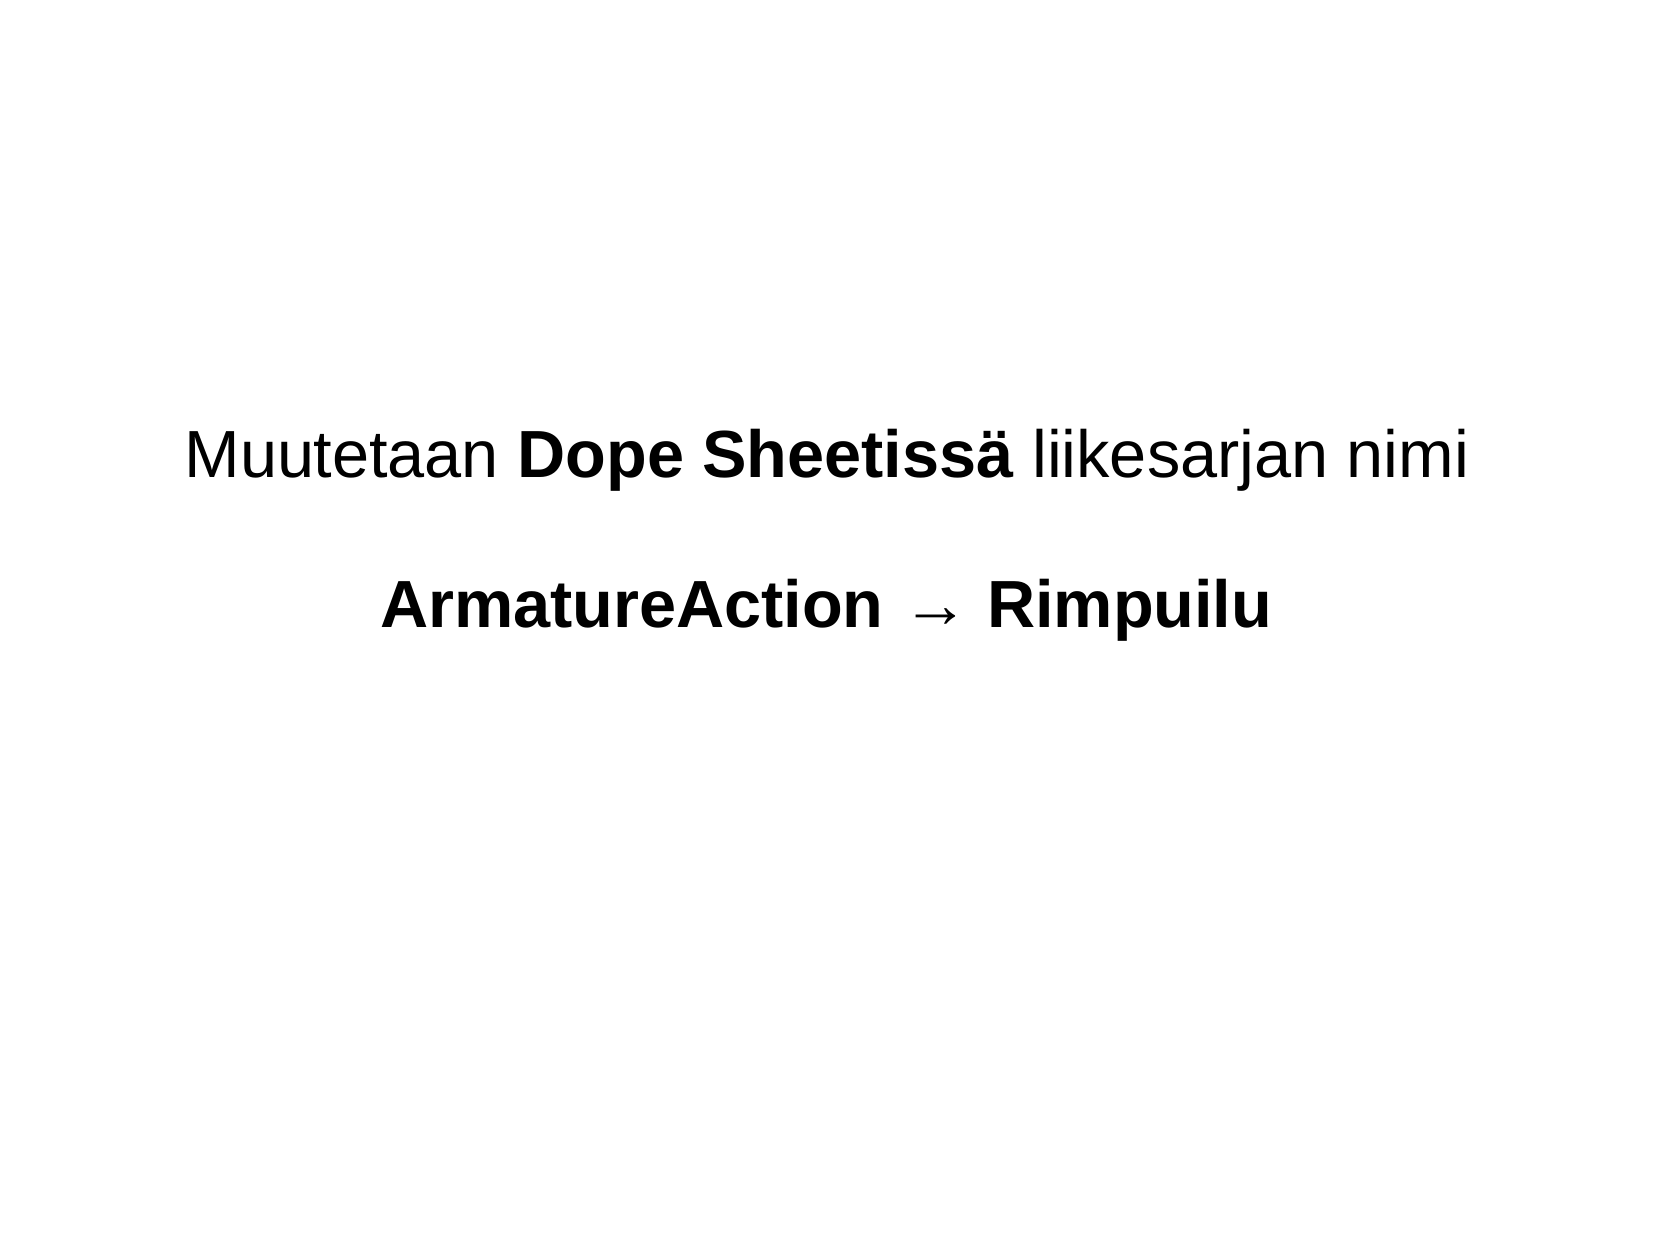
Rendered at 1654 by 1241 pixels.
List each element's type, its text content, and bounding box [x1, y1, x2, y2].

subtitle Muutetaan Dope Sheetissä liikesarjan nimi ArmatureAction → Rimpuilu [82, 49, 1571, 1010]
